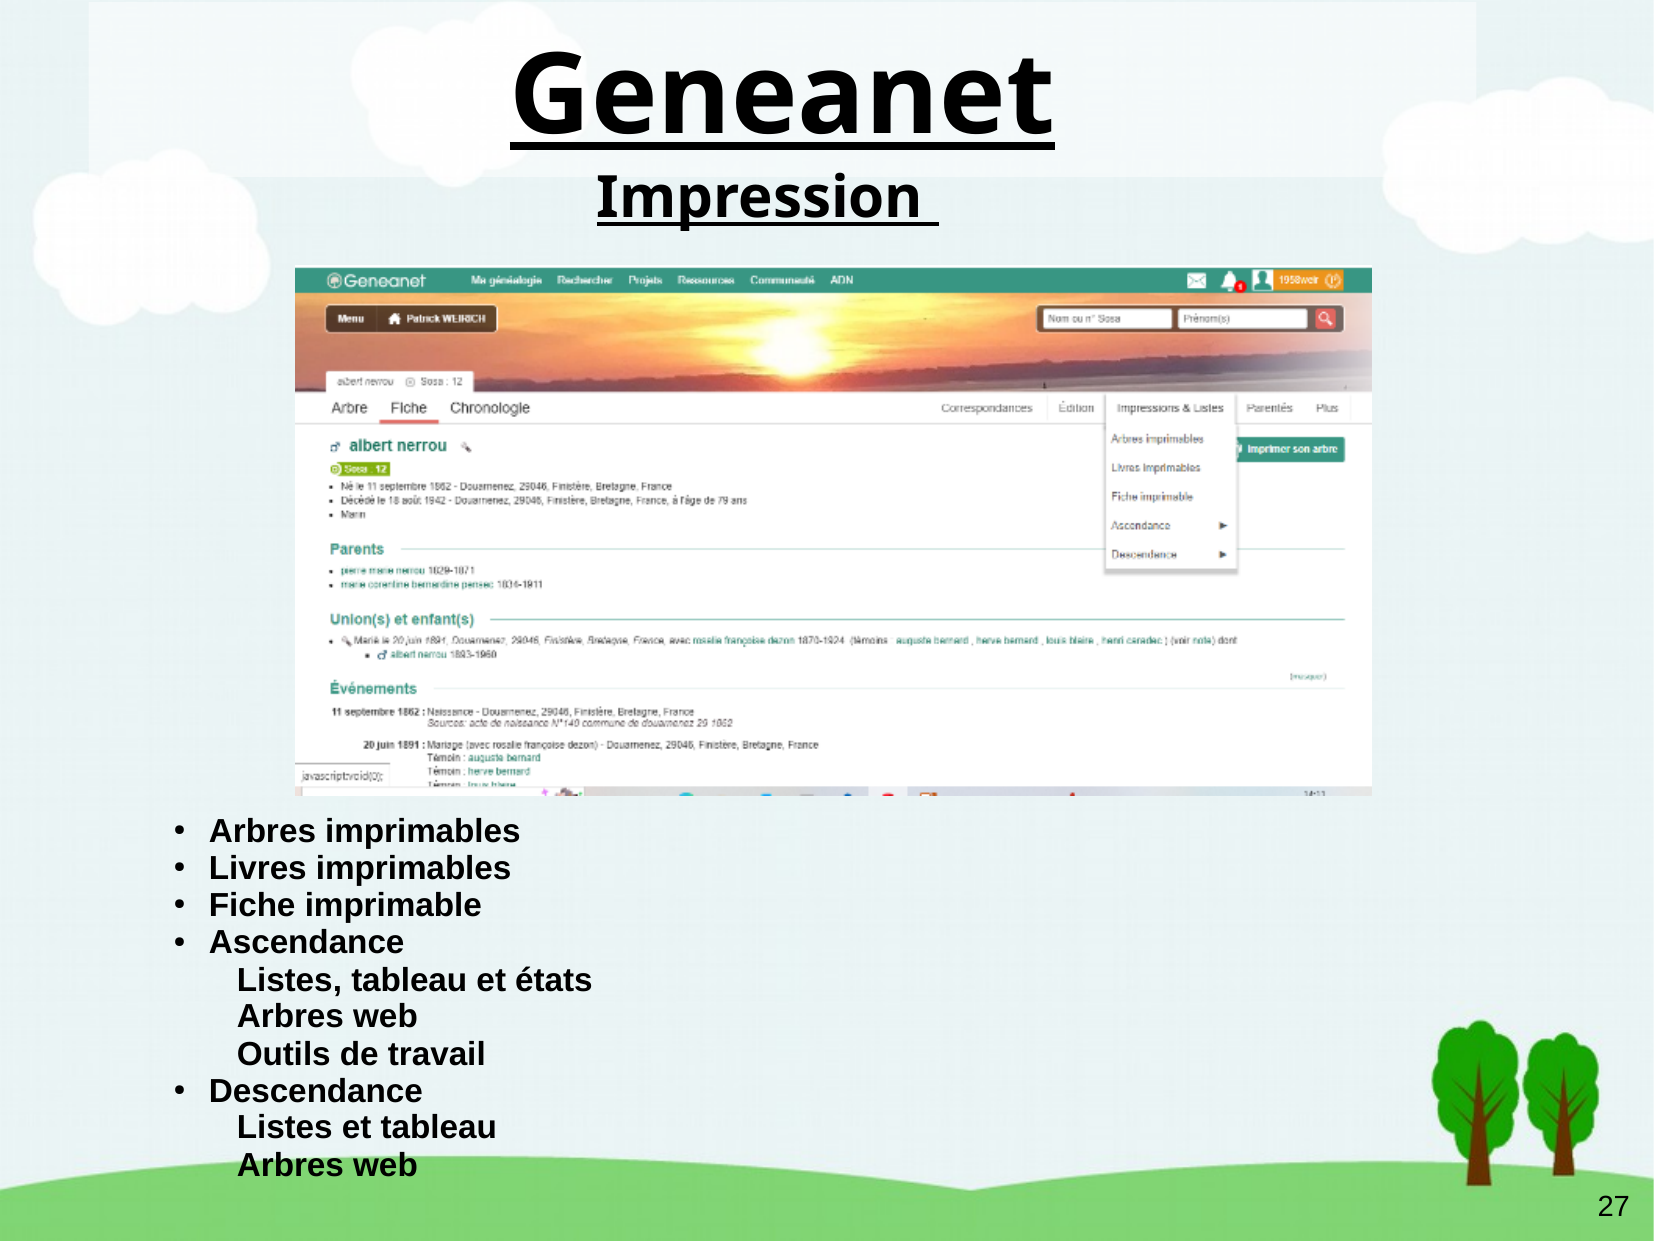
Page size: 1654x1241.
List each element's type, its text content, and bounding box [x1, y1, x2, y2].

picture [0, 0, 1654, 1241]
text_box Impression [0, 147, 1536, 296]
text_box Arbres imprimables Livres imprimables Fiche imprimable Ascendance Listes, tableau et états Arbres web Outils de travail Descendance Listes et tableau Arbres web [158, 805, 680, 1241]
title Geneanet [88, 2, 1477, 147]
